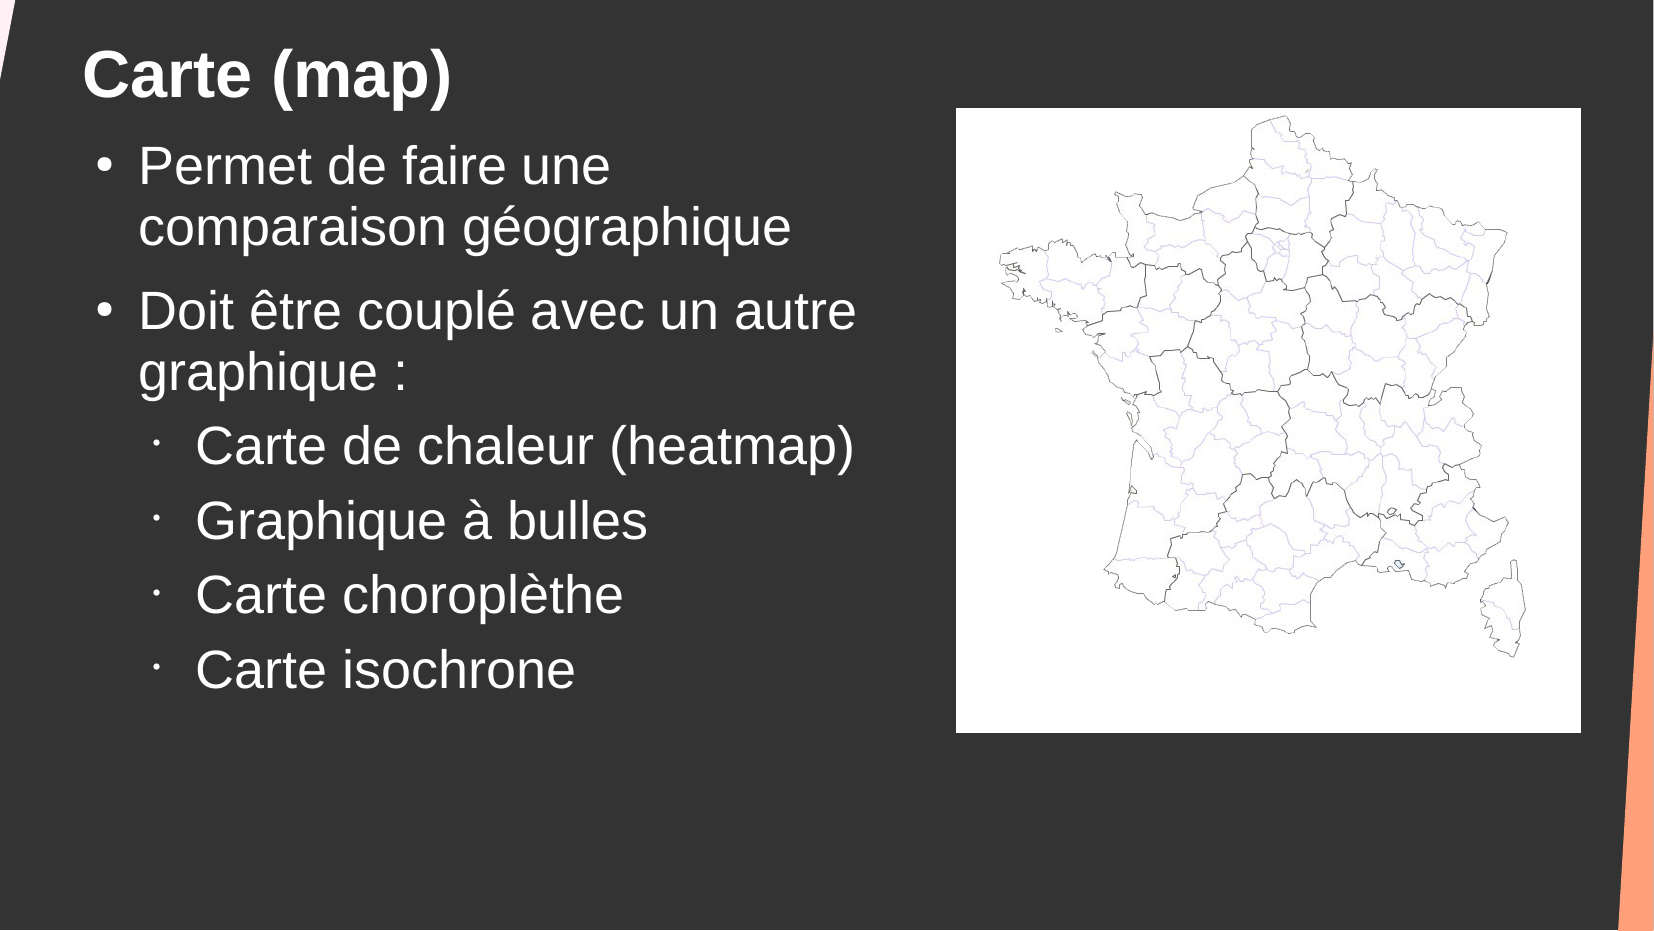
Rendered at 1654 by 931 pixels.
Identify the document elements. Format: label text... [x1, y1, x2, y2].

text_box [1618, 321, 1654, 931]
text_box [0, 0, 16, 80]
title Carte (map) [82, 37, 1571, 115]
picture [956, 108, 1581, 733]
list Permet de faire une comparaison géographique Doit être couplé avec un autre graphique : Carte de chaleur (heatmap) Graphique à bulles Carte choroplèthe Carte isochrone [80, 135, 863, 756]
